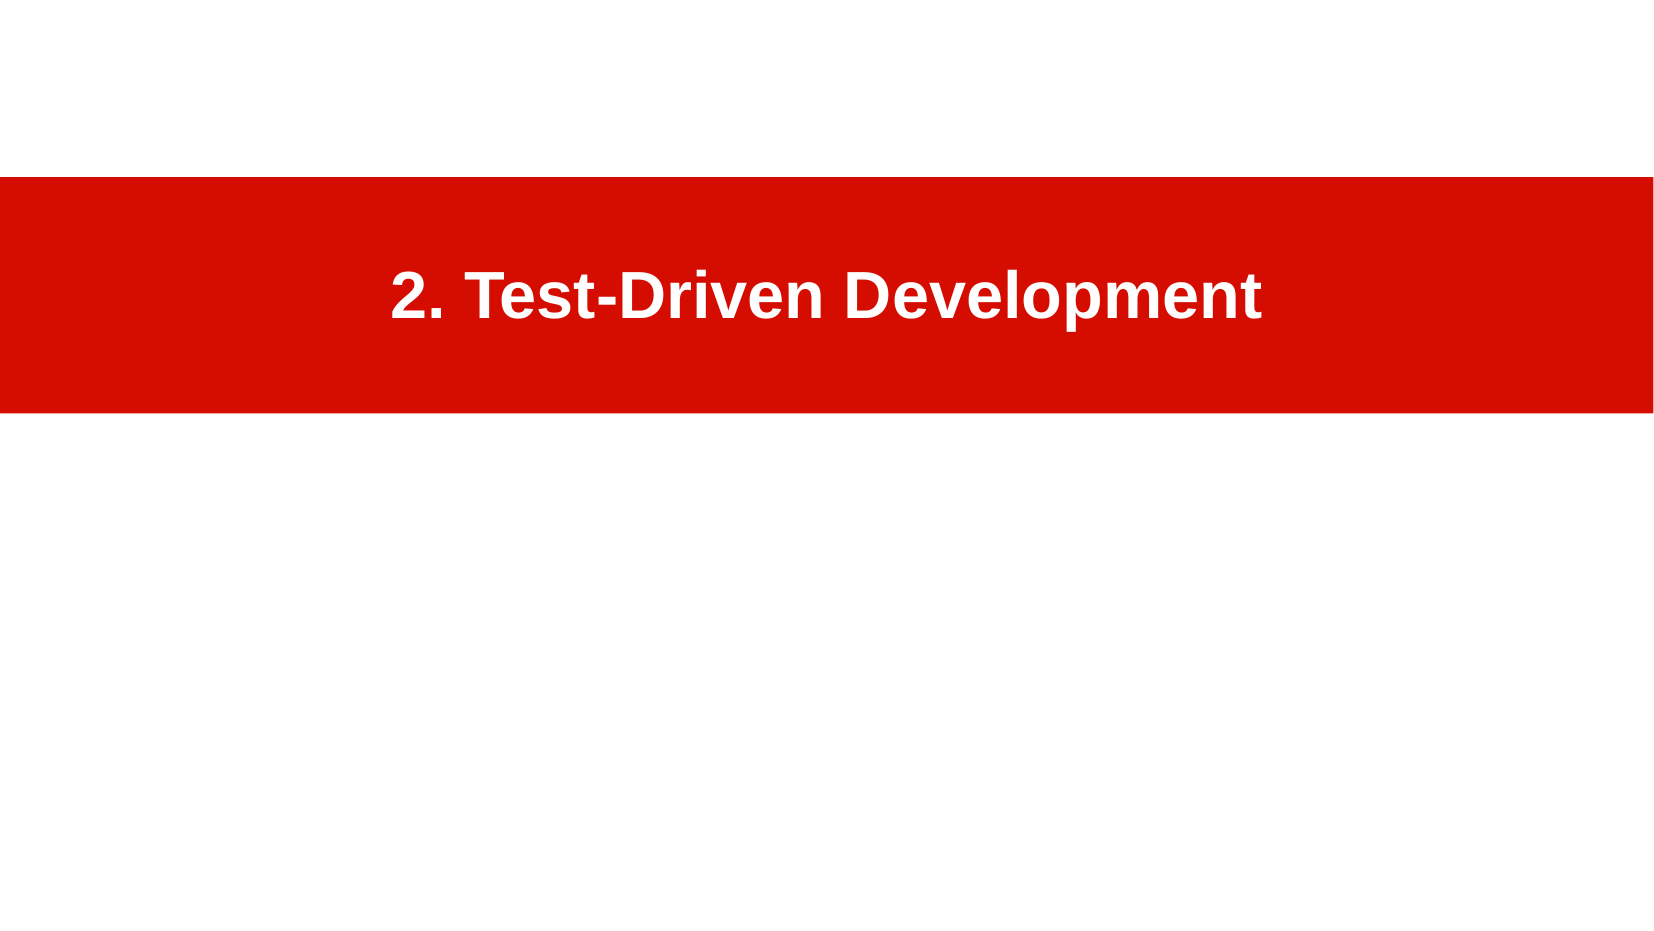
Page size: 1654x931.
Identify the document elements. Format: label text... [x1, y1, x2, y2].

title 2. Test-Driven Development [0, 177, 1654, 414]
